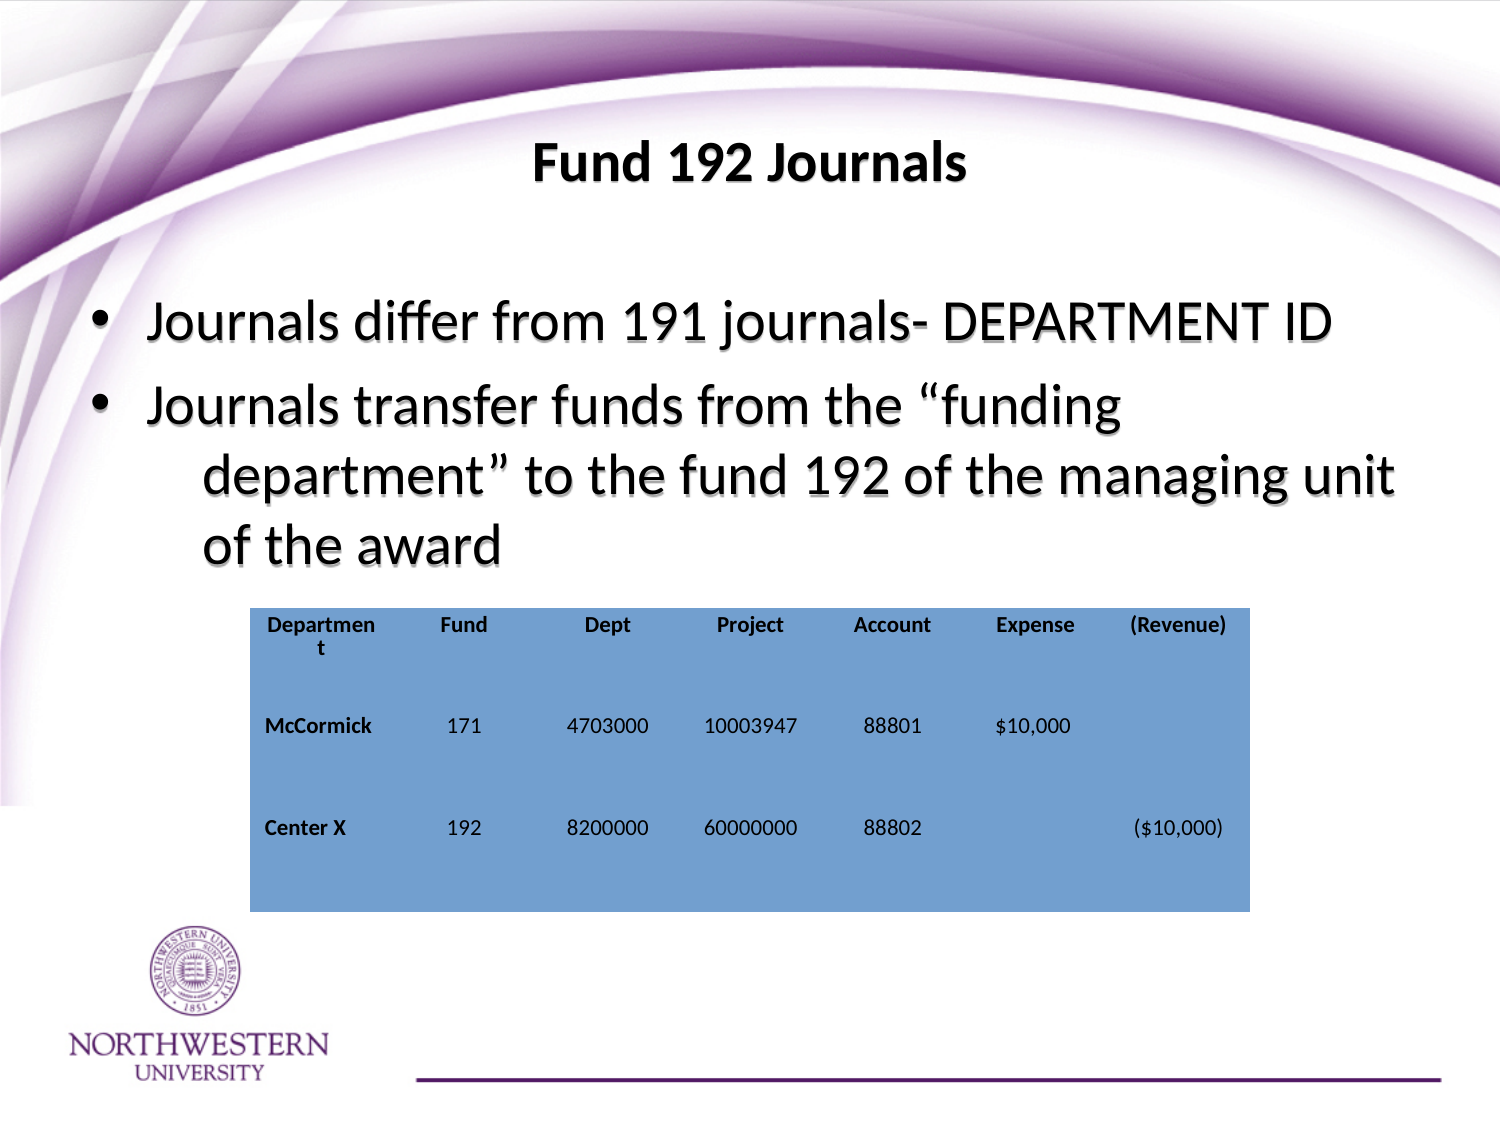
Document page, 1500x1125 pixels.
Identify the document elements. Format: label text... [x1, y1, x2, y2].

table_cell $10,000 [964, 709, 1107, 811]
table_cell Center X [250, 811, 393, 912]
table_cell 4703000 [536, 709, 680, 811]
table_header (Revenue) [1107, 608, 1250, 709]
table_header Account [821, 608, 964, 709]
table_cell 60000000 [680, 811, 821, 912]
table_header Fund [393, 608, 536, 709]
table_cell 10003947 [680, 709, 821, 811]
table_cell [1107, 709, 1250, 811]
table_cell 8200000 [536, 811, 680, 912]
title Fund 192 Journals [75, 101, 1426, 215]
table_cell [964, 811, 1107, 912]
table_cell ($10,000) [1107, 811, 1250, 912]
table_header Department [250, 608, 393, 709]
table_header Expense [964, 608, 1107, 709]
list Journals differ from 191 journals- DEPARTMENT ID Journals transfer funds from the “funding department” to the fund 192 of the managing unit of the award [75, 274, 1426, 912]
table_cell 192 [393, 811, 536, 912]
table_cell 88801 [821, 709, 964, 811]
table_header Dept [536, 608, 680, 709]
table_cell 88802 [821, 811, 964, 912]
table_cell 171 [393, 709, 536, 811]
table_cell McCormick [250, 709, 393, 811]
table_header Project [680, 608, 821, 709]
